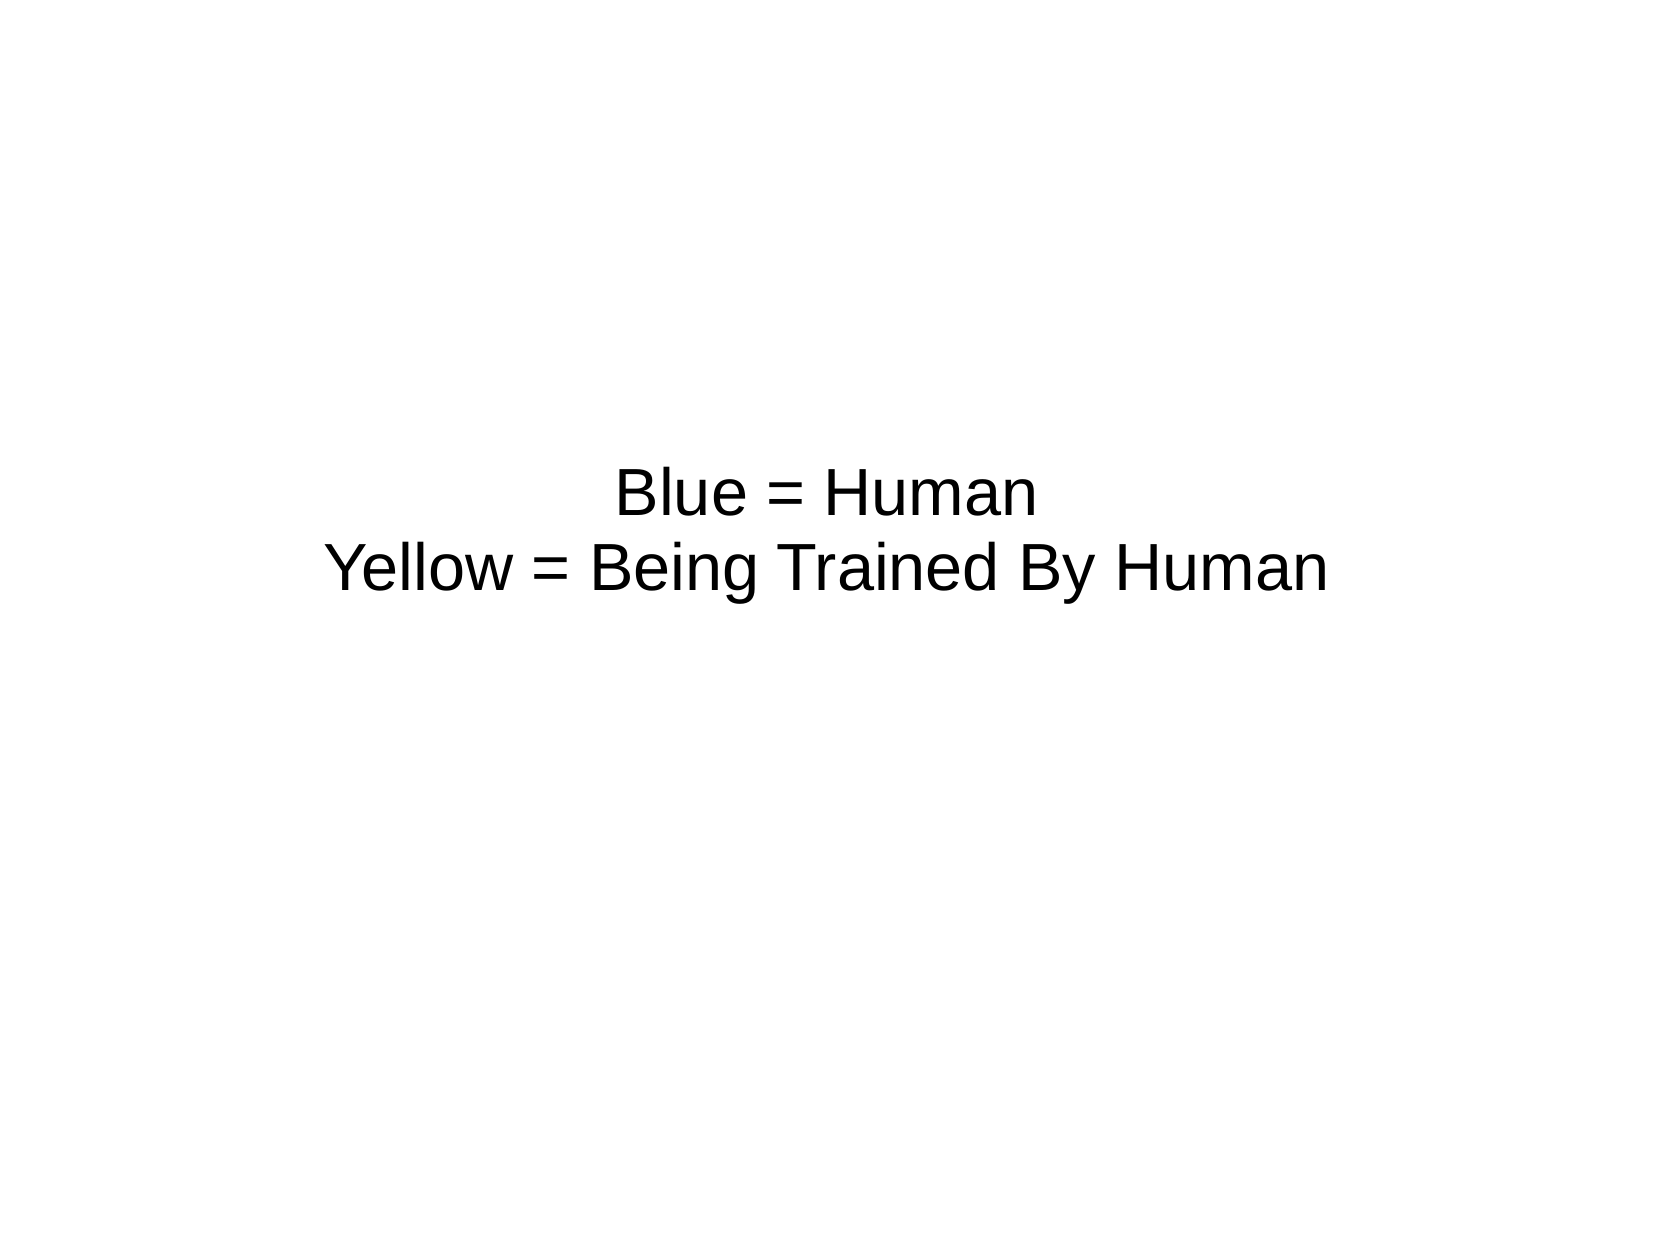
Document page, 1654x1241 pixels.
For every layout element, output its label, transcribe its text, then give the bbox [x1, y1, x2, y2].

subtitle Blue = Human Yellow = Being Trained By Human [82, 49, 1571, 1010]
